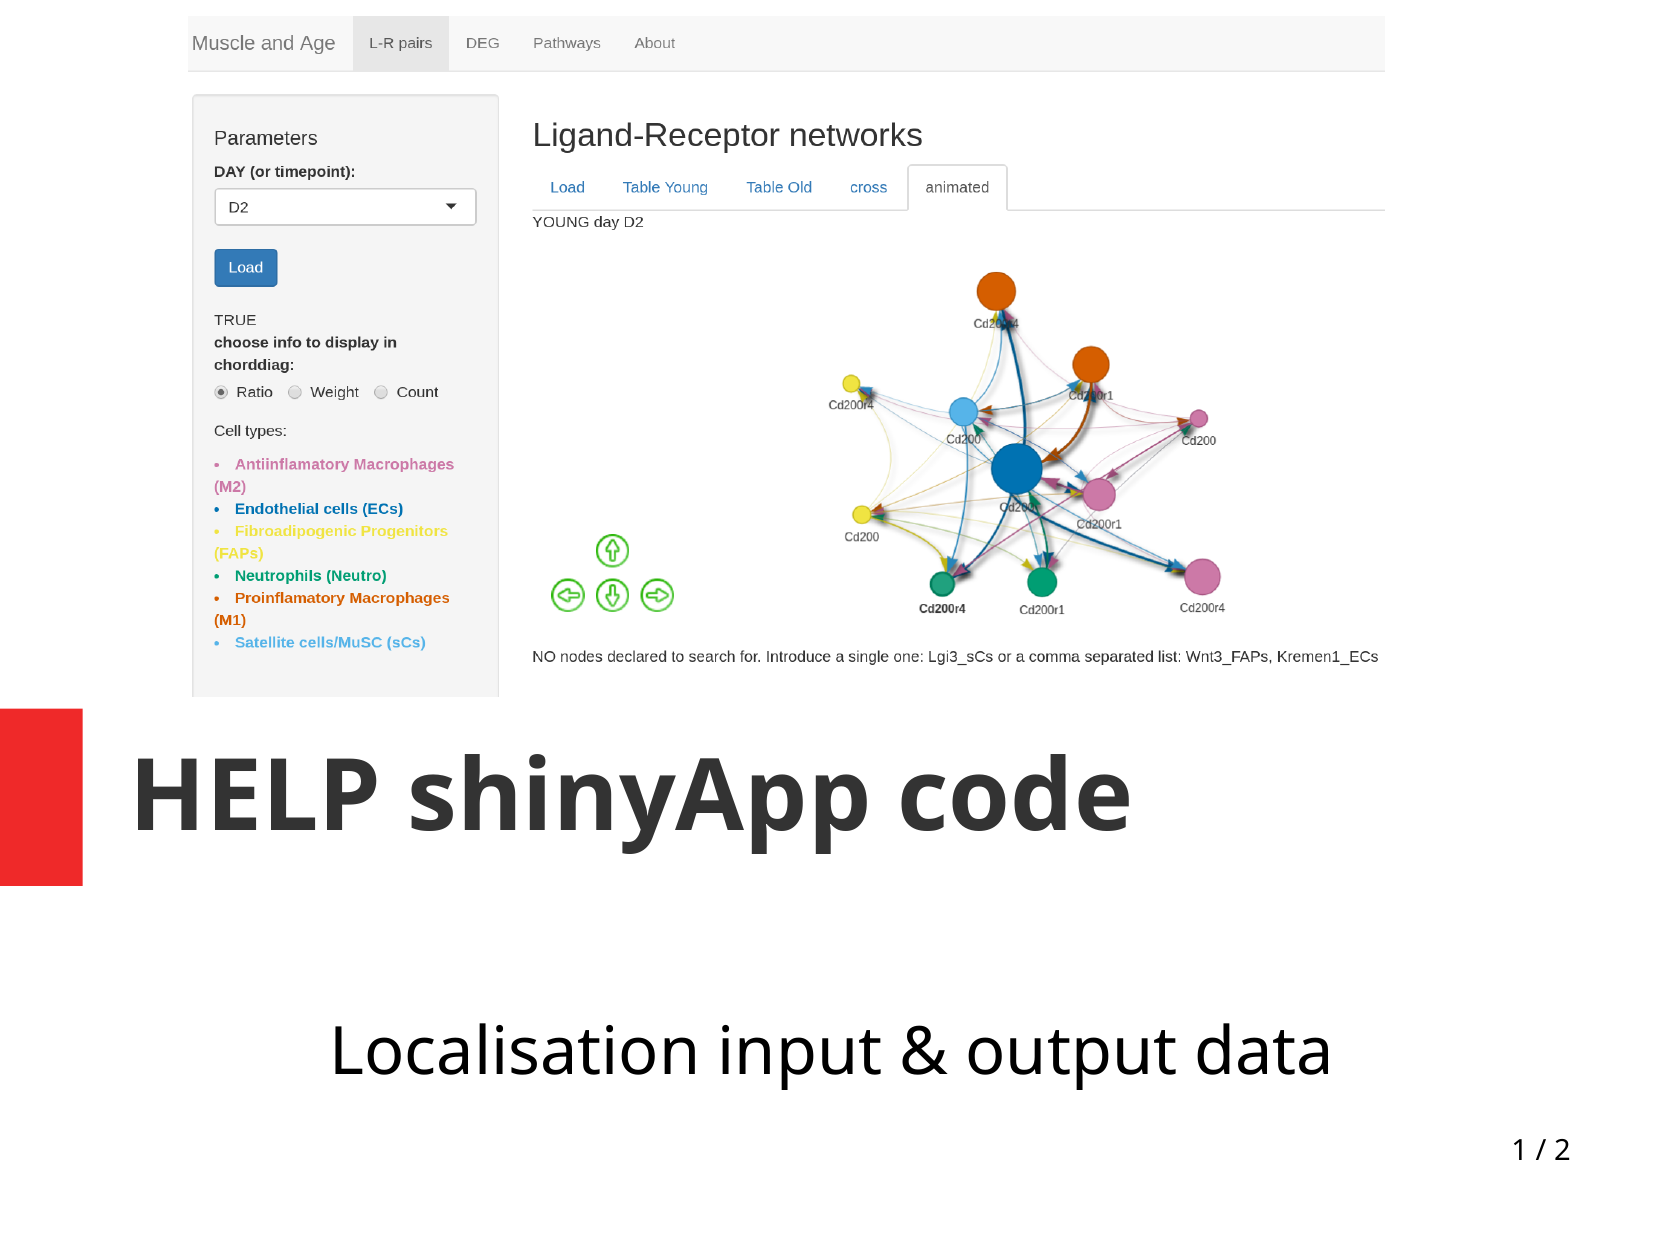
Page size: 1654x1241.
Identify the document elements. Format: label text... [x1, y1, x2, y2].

title HELP shinyApp code [129, 655, 1536, 928]
picture [188, 16, 1385, 697]
subtitle Localisation input & output data [129, 968, 1536, 1130]
